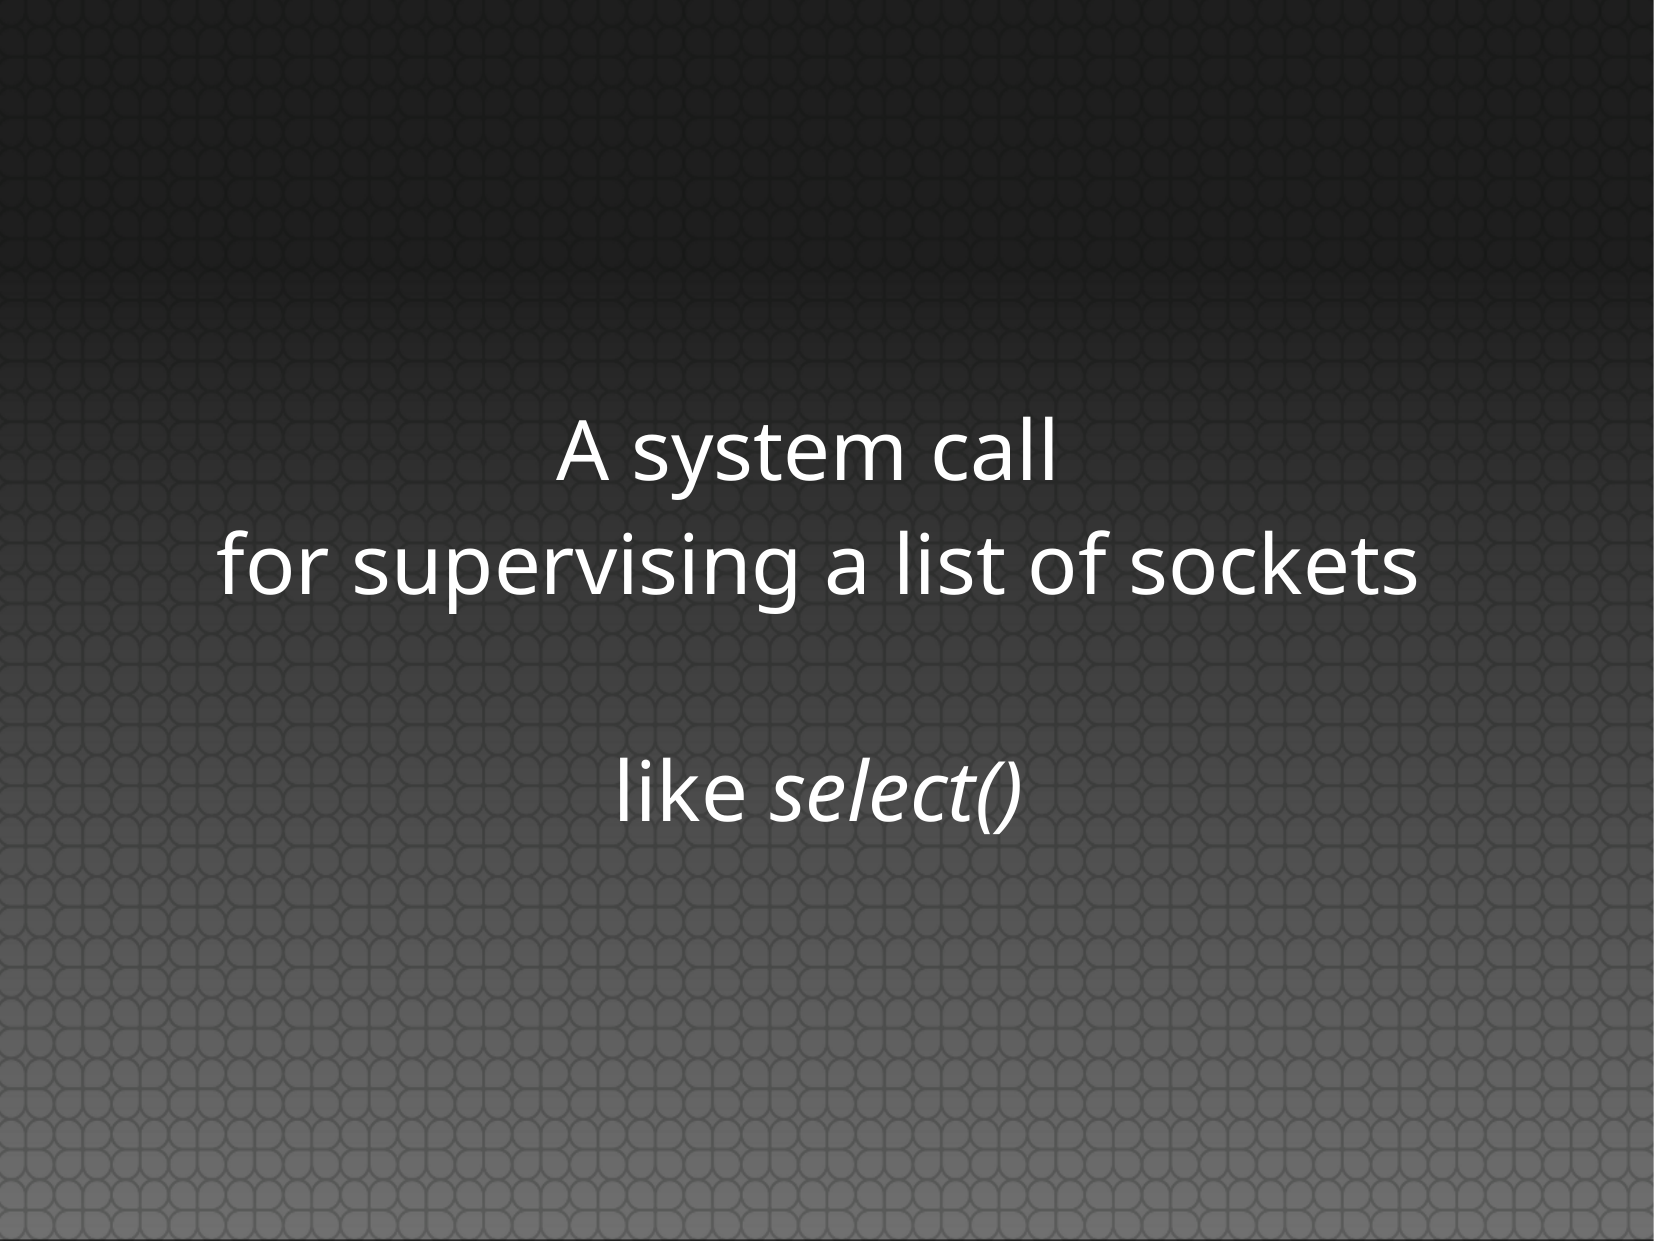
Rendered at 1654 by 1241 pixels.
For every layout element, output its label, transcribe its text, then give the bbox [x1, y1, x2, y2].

picture [0, 0, 1654, 1241]
title A system call for supervising a list of sockets like select() [75, 432, 1564, 805]
